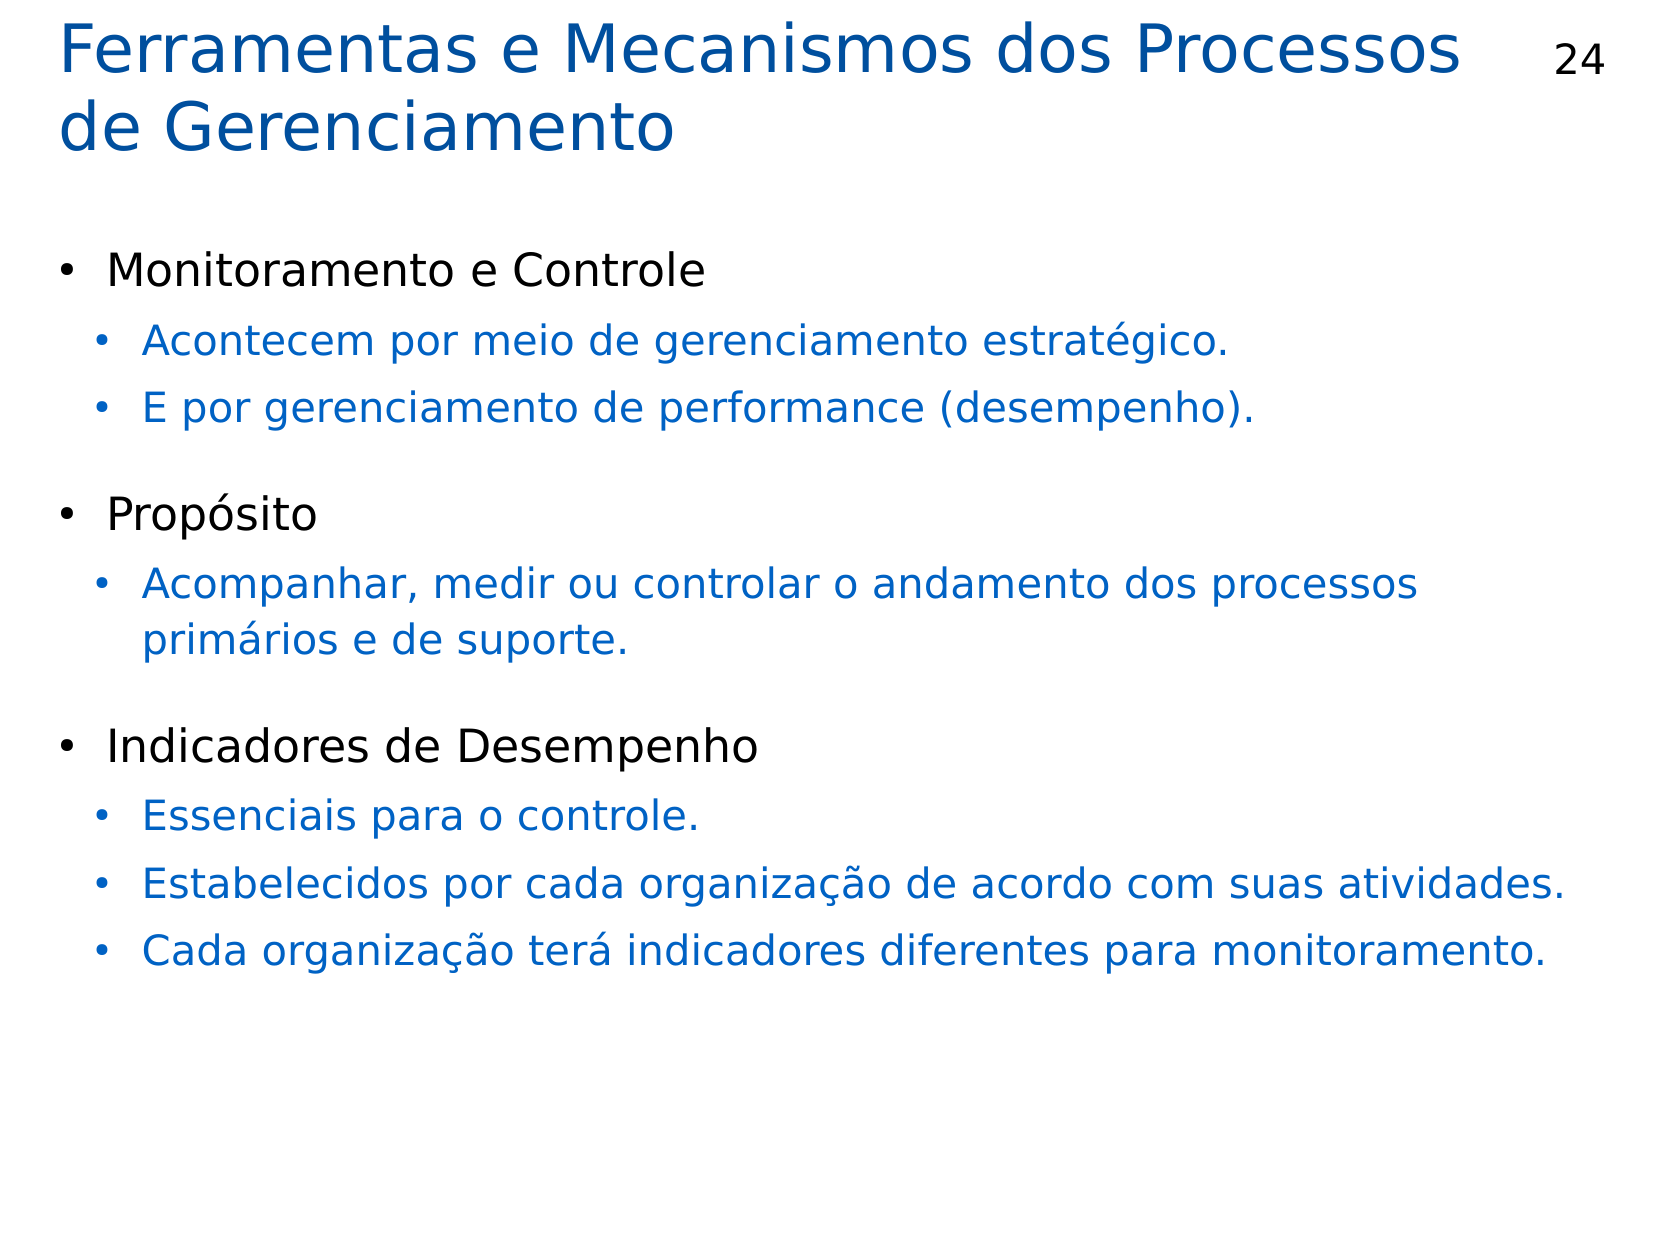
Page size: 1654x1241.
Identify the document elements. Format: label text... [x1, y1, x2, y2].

list Monitoramento e Controle Acontecem por meio de gerenciamento estratégico. E por gerenciamento de performance (desempenho). Propósito Acompanhar, medir ou controlar o andamento dos processos primários e de suporte. Indicadores de Desempenho Essenciais para o controle. Estabelecidos por cada organização de acordo com suas atividades. Cada organização terá indicadores diferentes para monitoramento. [59, 236, 1595, 1211]
title Ferramentas e Mecanismos dos Processos de Gerenciamento [59, 10, 1506, 167]
